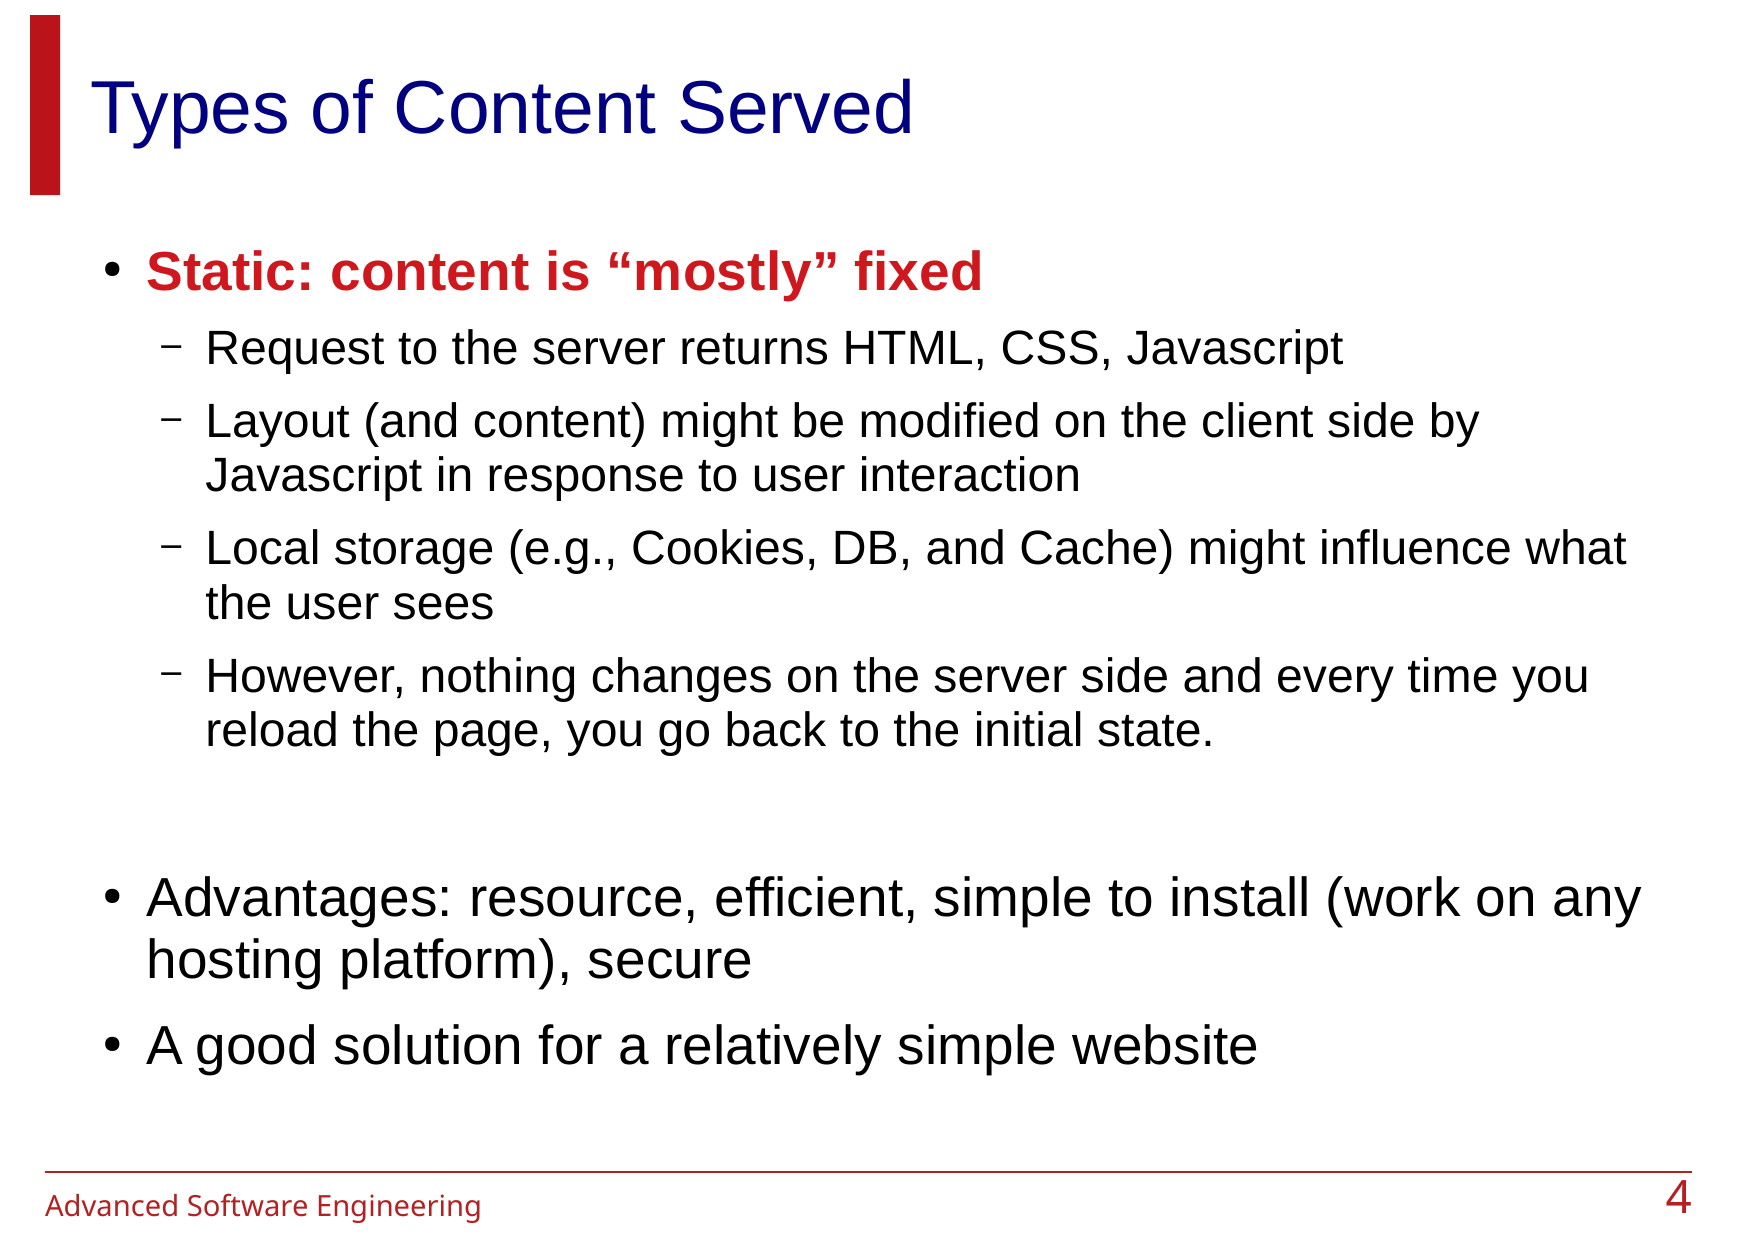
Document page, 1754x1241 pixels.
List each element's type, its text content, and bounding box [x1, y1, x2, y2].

title Types of Content Served [90, 19, 1726, 196]
list Static: content is “mostly” fixed Request to the server returns HTML, CSS, Javascript Layout (and content) might be modified on the client side by Javascript in response to user interaction Local storage (e.g., Cookies, DB, and Cache) might influence what the user sees However, nothing changes on the server side and every time you reload the page, you go back to the initial state. Advantages: resource, efficient, simple to install (work on any hosting platform), secure A good solution for a relatively simple website [87, 240, 1696, 1081]
